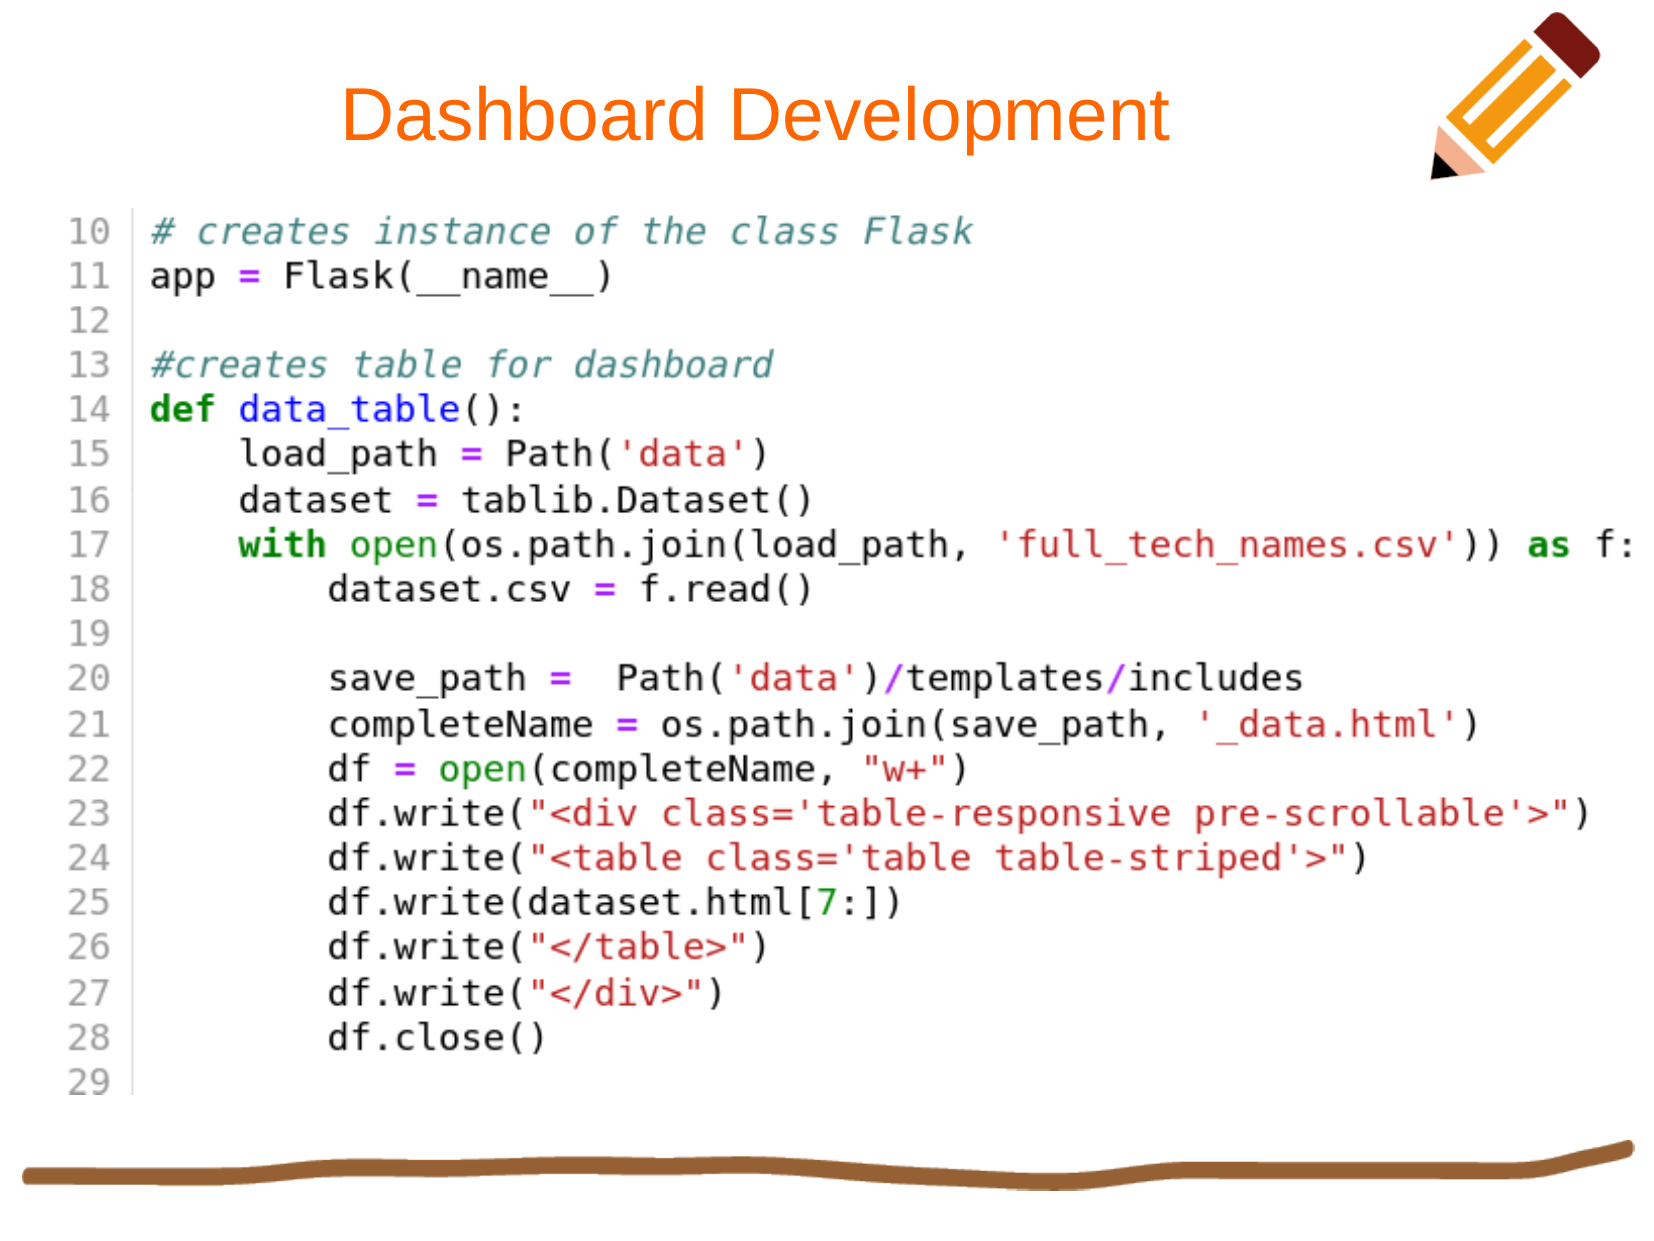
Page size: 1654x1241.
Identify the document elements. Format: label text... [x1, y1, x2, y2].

title Dashboard Development [82, 49, 1430, 172]
picture [45, 208, 1654, 1096]
